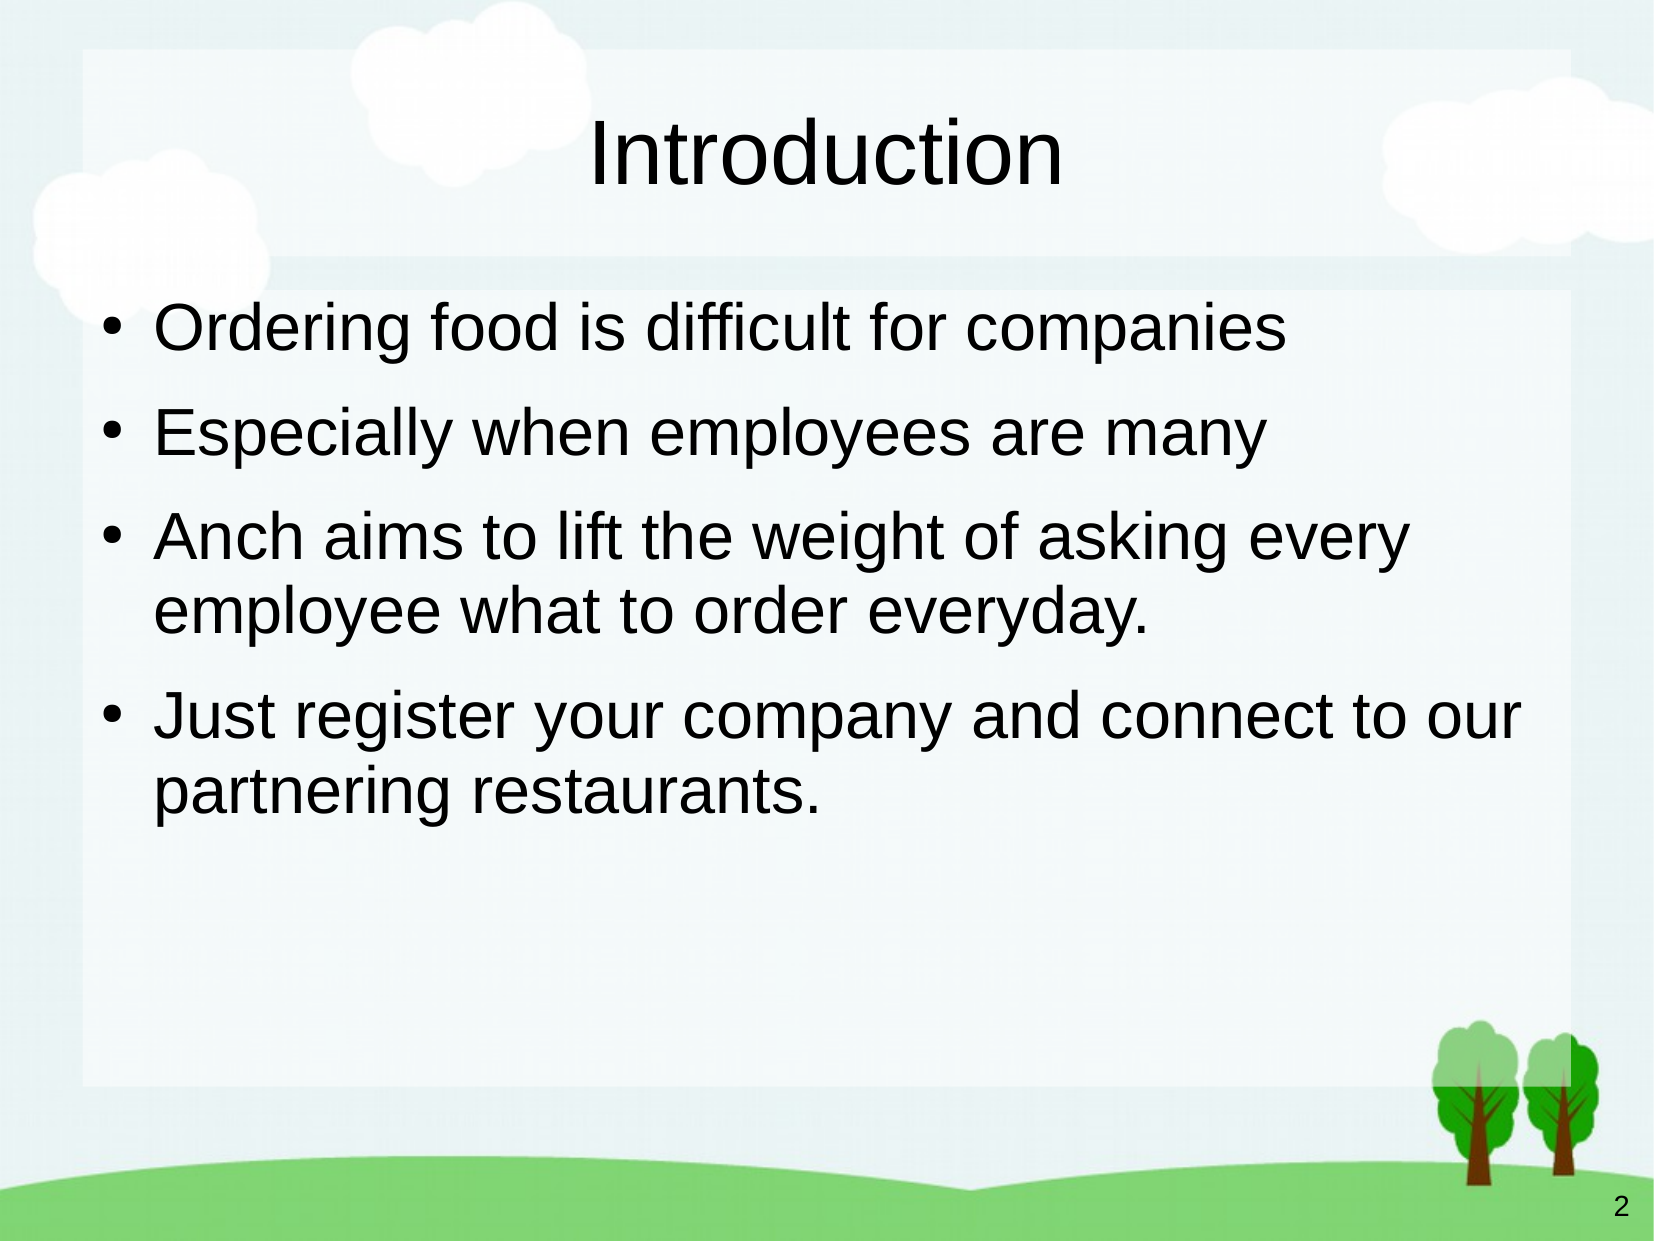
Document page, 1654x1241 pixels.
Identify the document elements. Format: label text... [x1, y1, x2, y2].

picture [0, 0, 1654, 1241]
title Introduction [82, 49, 1571, 257]
list Ordering food is difficult for companies Especially when employees are many Anch aims to lift the weight of asking every employee what to order everyday. Just register your company and connect to our partnering restaurants. [82, 290, 1571, 1087]
